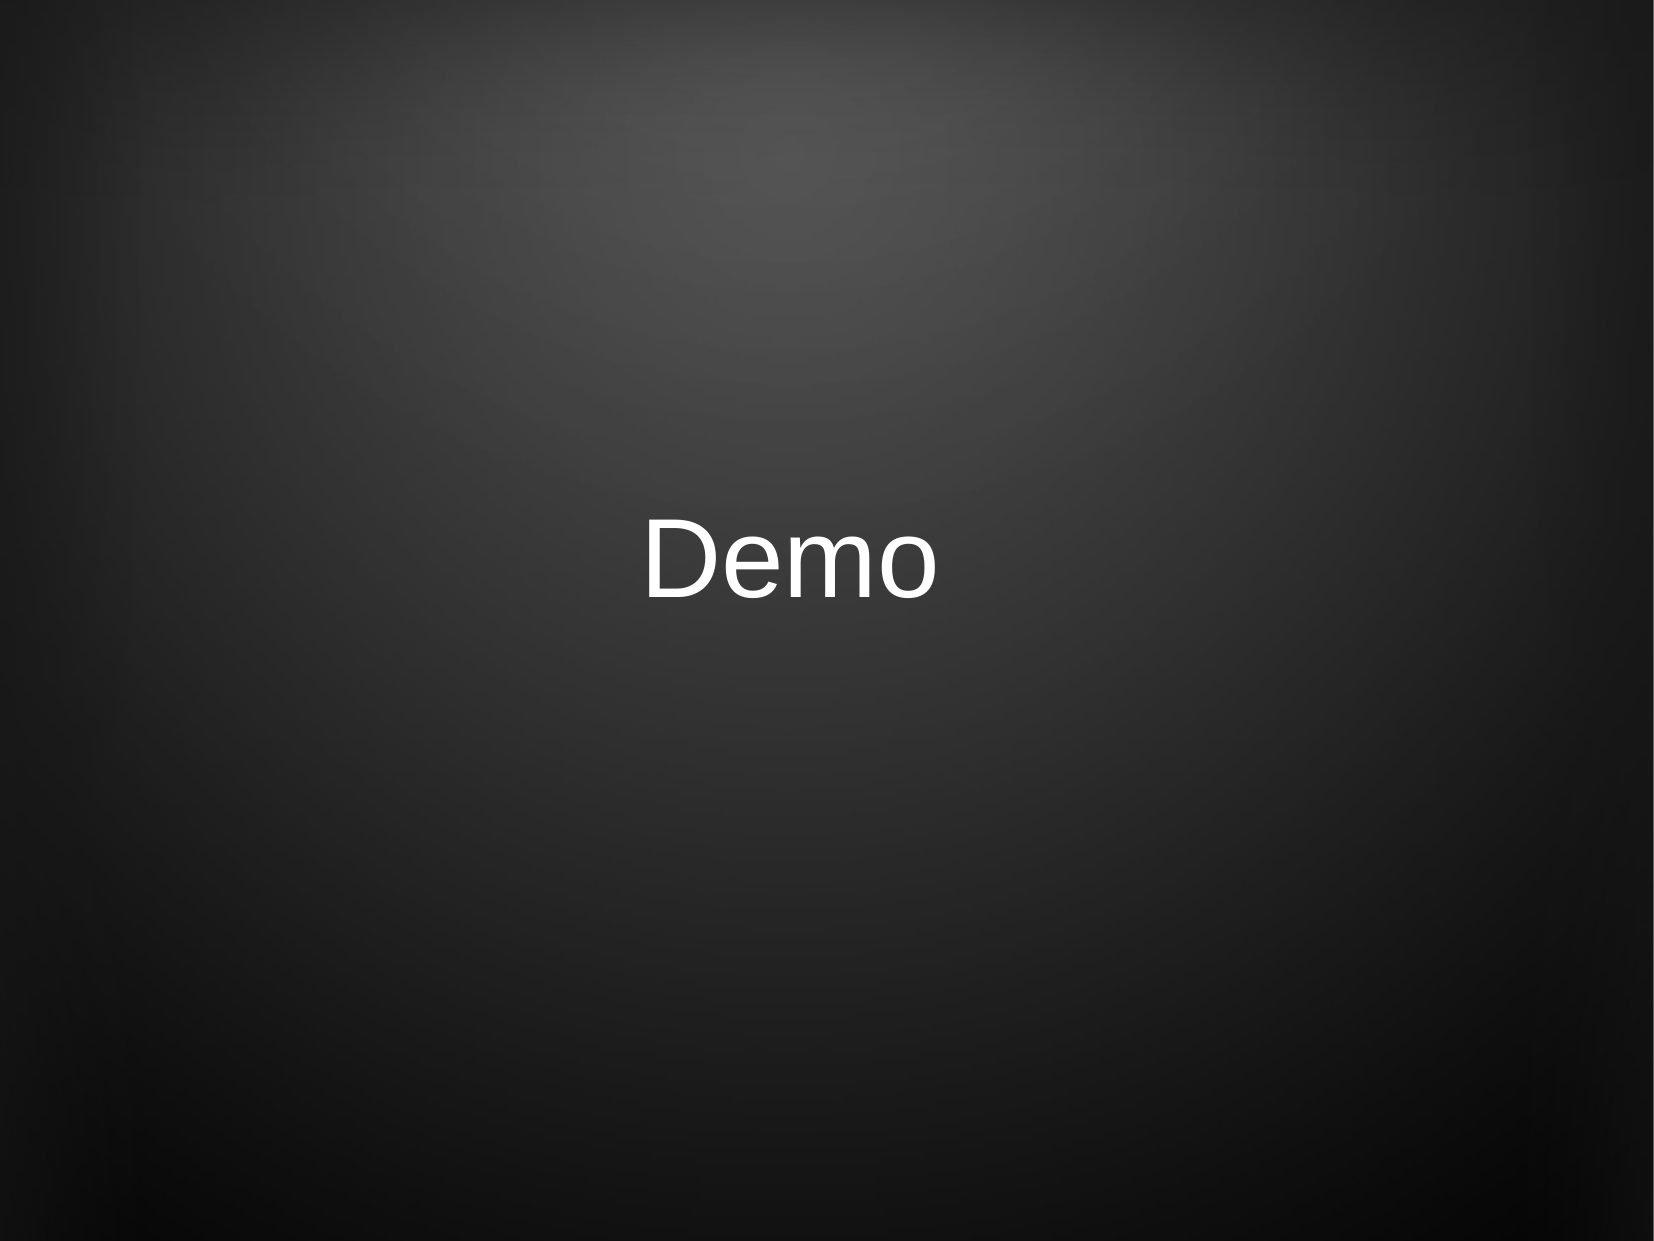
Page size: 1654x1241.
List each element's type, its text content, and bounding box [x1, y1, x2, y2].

picture [0, 0, 1654, 1241]
text_box Demo [418, 488, 1163, 629]
